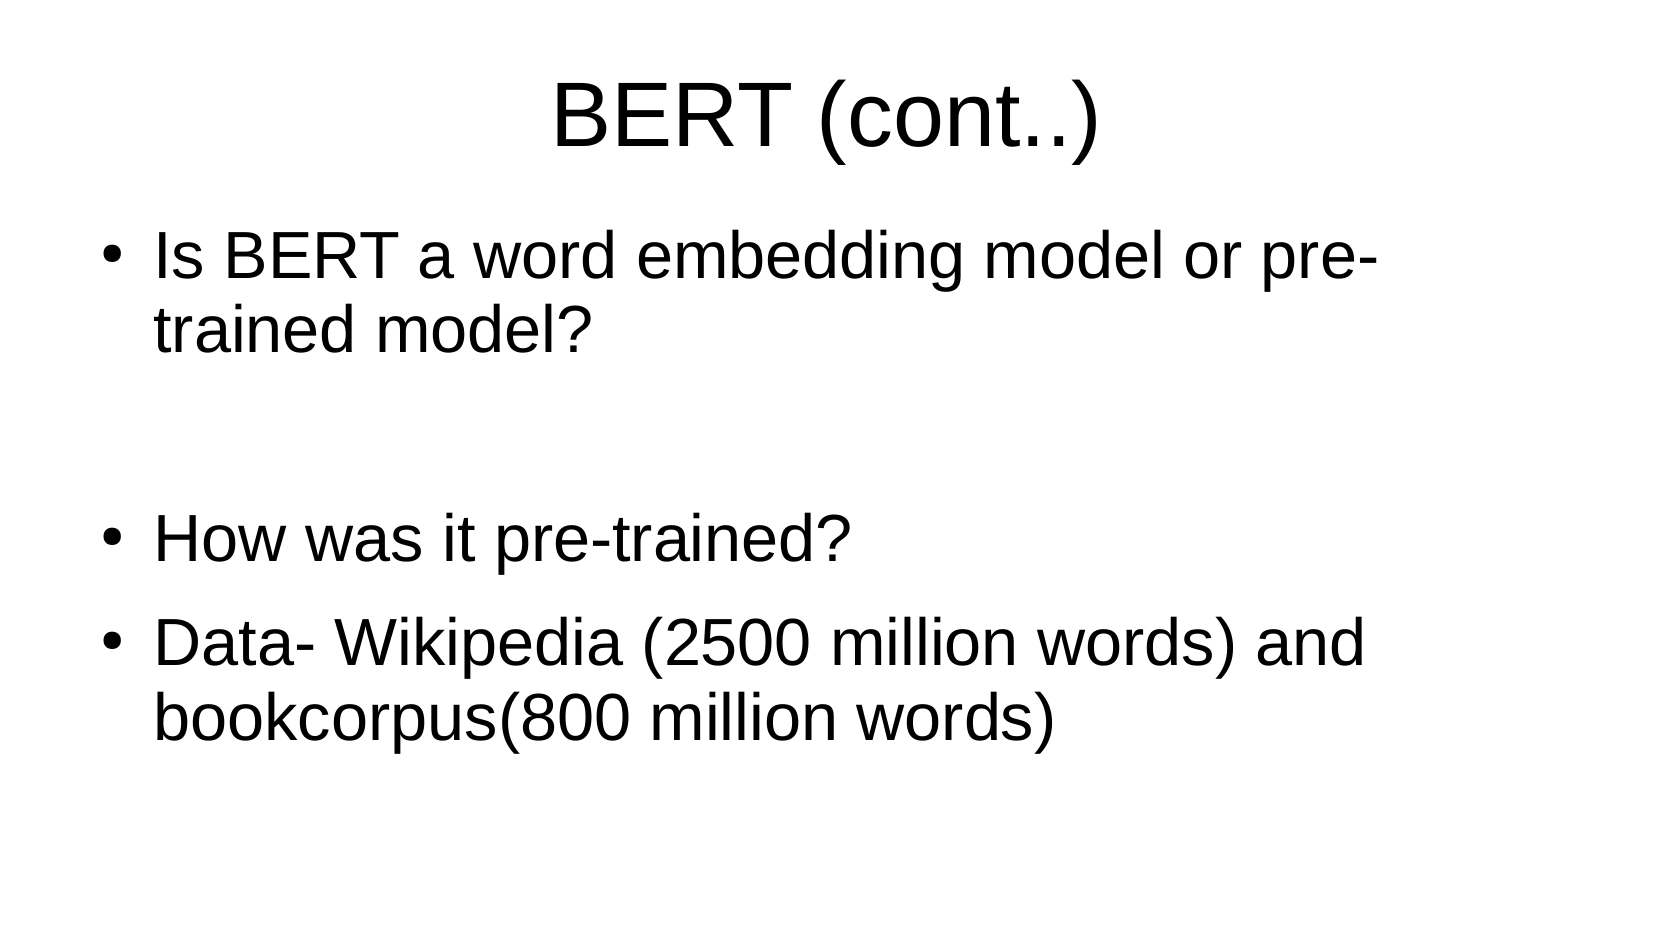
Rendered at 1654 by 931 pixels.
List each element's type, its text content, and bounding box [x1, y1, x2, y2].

title BERT (cont..) [82, 37, 1571, 193]
list Is BERT a word embedding model or pre-trained model? How was it pre-trained? Data- Wikipedia (2500 million words) and bookcorpus(800 million words) [82, 217, 1571, 758]
